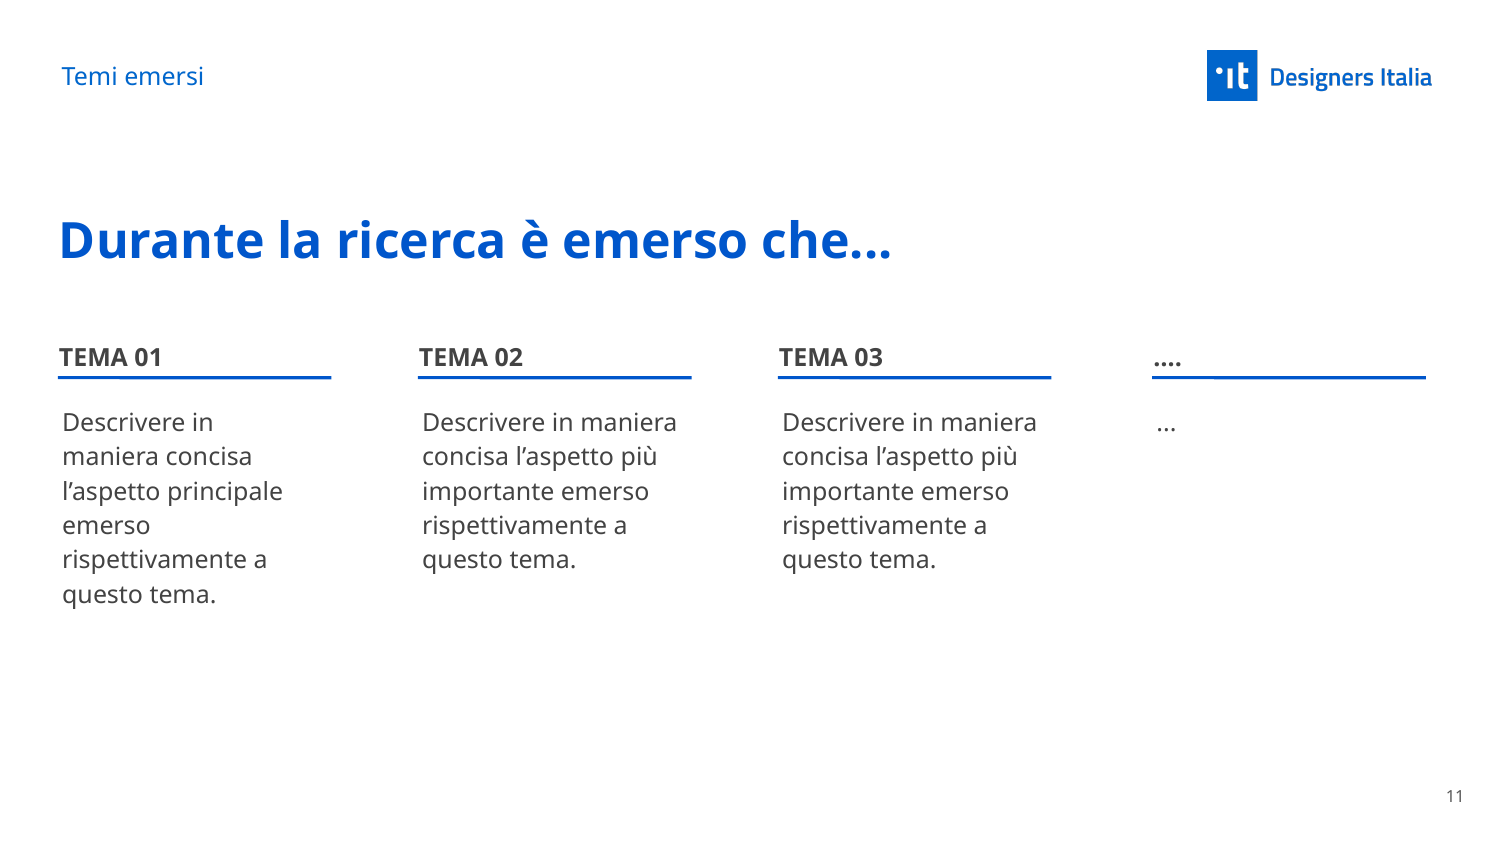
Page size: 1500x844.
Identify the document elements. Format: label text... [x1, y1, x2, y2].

picture [1207, 50, 1445, 101]
text_box …. [1138, 326, 1298, 373]
text_box Descrivere in maniera concisa l’aspetto principale emerso rispettivamente a questo tema. [47, 386, 318, 691]
text_box TEMA 03 [763, 326, 924, 373]
text_box ... [1141, 386, 1412, 691]
slide_number <number> [1389, 764, 1480, 830]
text_box TEMA 01 [43, 326, 204, 373]
text_box Temi emersi [46, 52, 684, 99]
text_box Descrivere in maniera concisa l’aspetto più importante emerso rispettivamente a questo tema. [767, 386, 1062, 691]
text_box Durante la ricerca è emerso che... [43, 193, 994, 270]
text_box Descrivere in maniera concisa l’aspetto più importante emerso rispettivamente a questo tema. [407, 386, 702, 691]
text_box TEMA 02 [403, 326, 564, 373]
